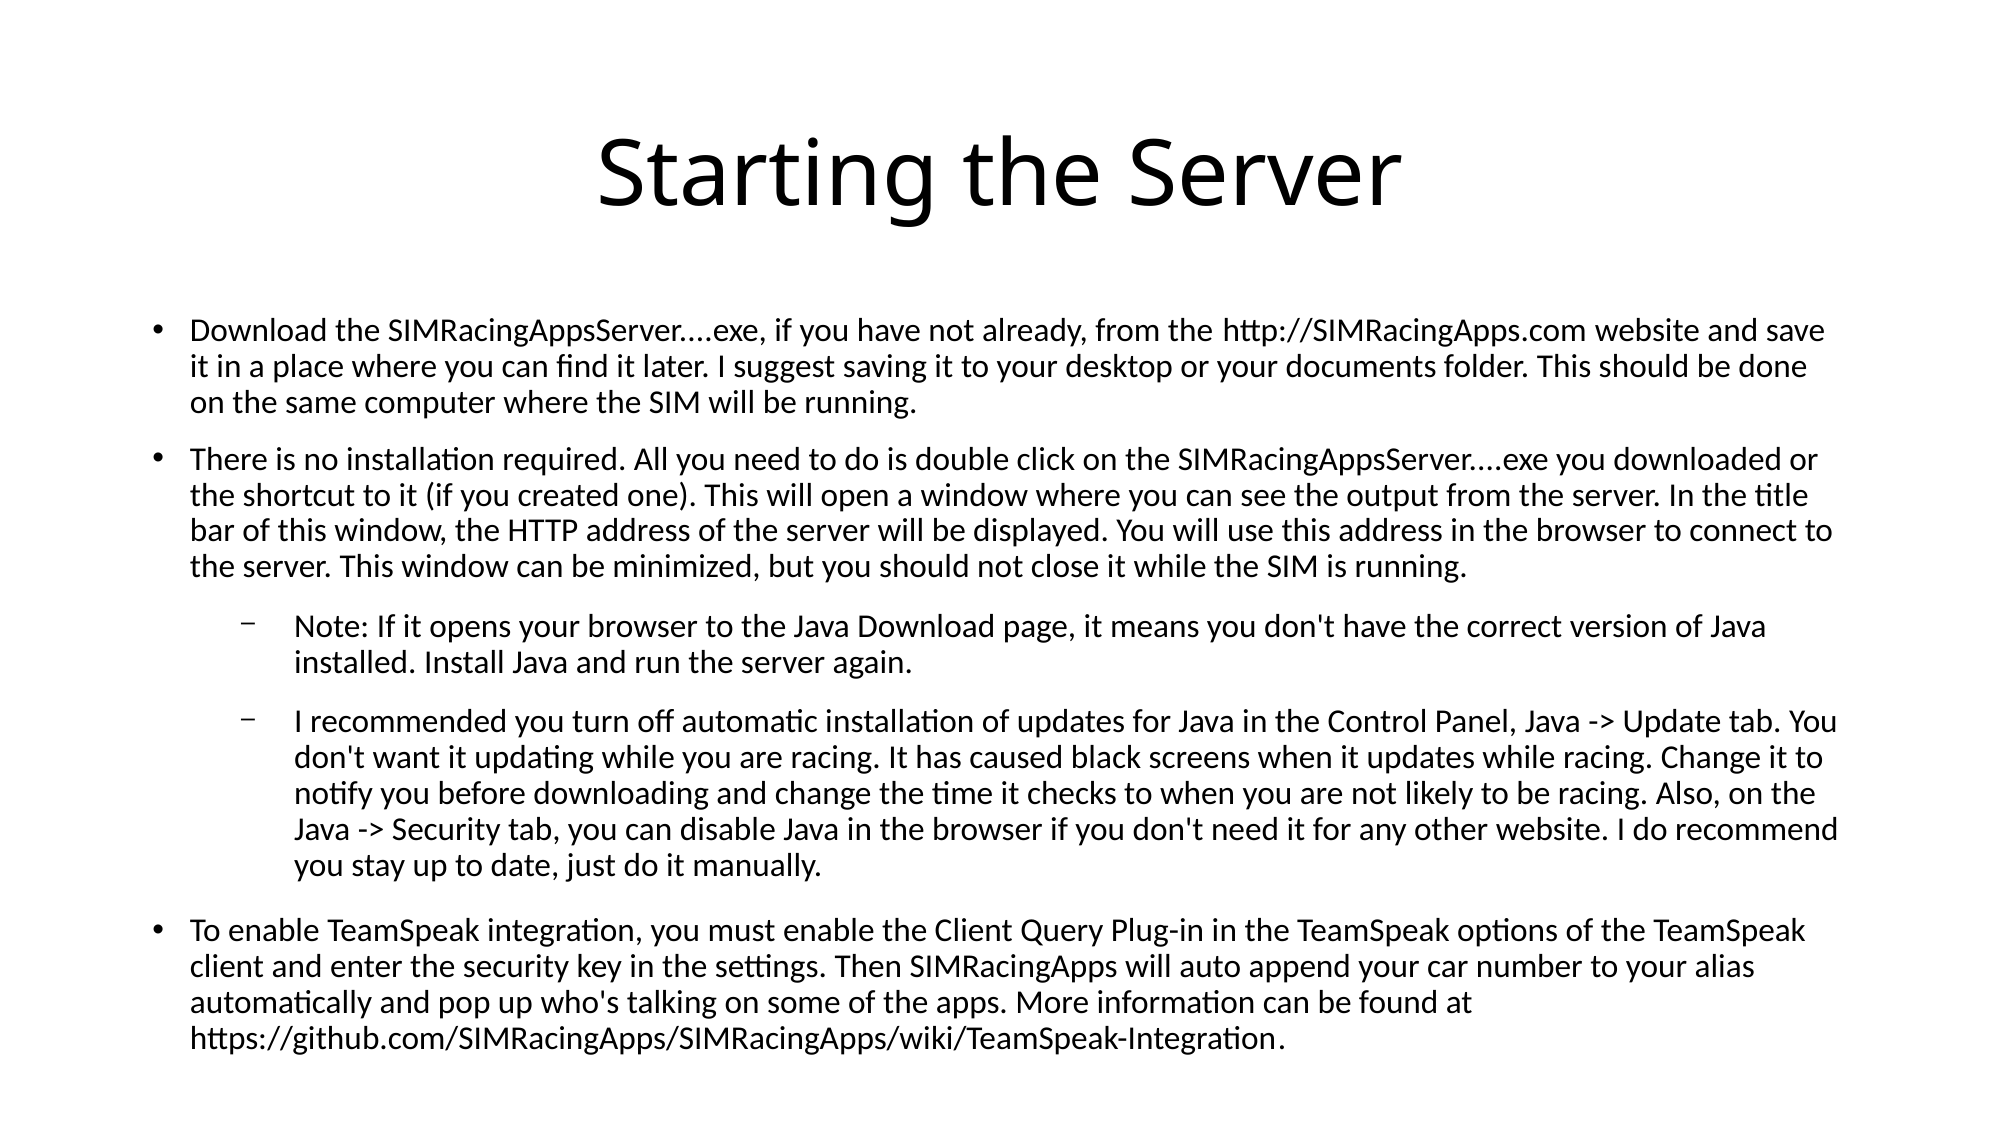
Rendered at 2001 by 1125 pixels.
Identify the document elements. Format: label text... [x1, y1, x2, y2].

title Starting the Server [137, 59, 1863, 278]
list Download the SIMRacingAppsServer....exe, if you have not already, from the http://SIMRacingApps.com website and save it in a place where you can find it later. I suggest saving it to your desktop or your documents folder. This should be done on the same computer where the SIM will be running. There is no installation required. All you need to do is double click on the SIMRacingAppsServer....exe you downloaded or the shortcut to it (if you created one). This will open a window where you can see the output from the server. In the title bar of this window, the HTTP address of the server will be displayed. You will use this address in the browser to connect to the server. This window can be minimized, but you should not close it while the SIM is running. Note: If it opens your browser to the Java Download page, it means you don't have the correct version of Java installed. Install Java and run the server again. I recommended you turn off automatic installation of updates for Java in the Control Panel, Java -> Update tab. You don't want it updating while you are racing. It has caused black screens when it updates while racing. Change it to notify you before downloading and change the time it checks to when you are not likely to be racing. Also, on the Java -> Security tab, you can disable Java in the browser if you don't need it for any other website. I do recommend you stay up to date, just do it manually. To enable TeamSpeak integration, you must enable the Client Query Plug-in in the TeamSpeak options of the TeamSpeak client and enter the security key in the settings. Then SIMRacingApps will auto append your car number to your alias automatically and pop up who's talking on some of the apps. More information can be found at https://github.com/SIMRacingApps/SIMRacingApps/wiki/TeamSpeak-Integration. [137, 305, 1863, 1081]
